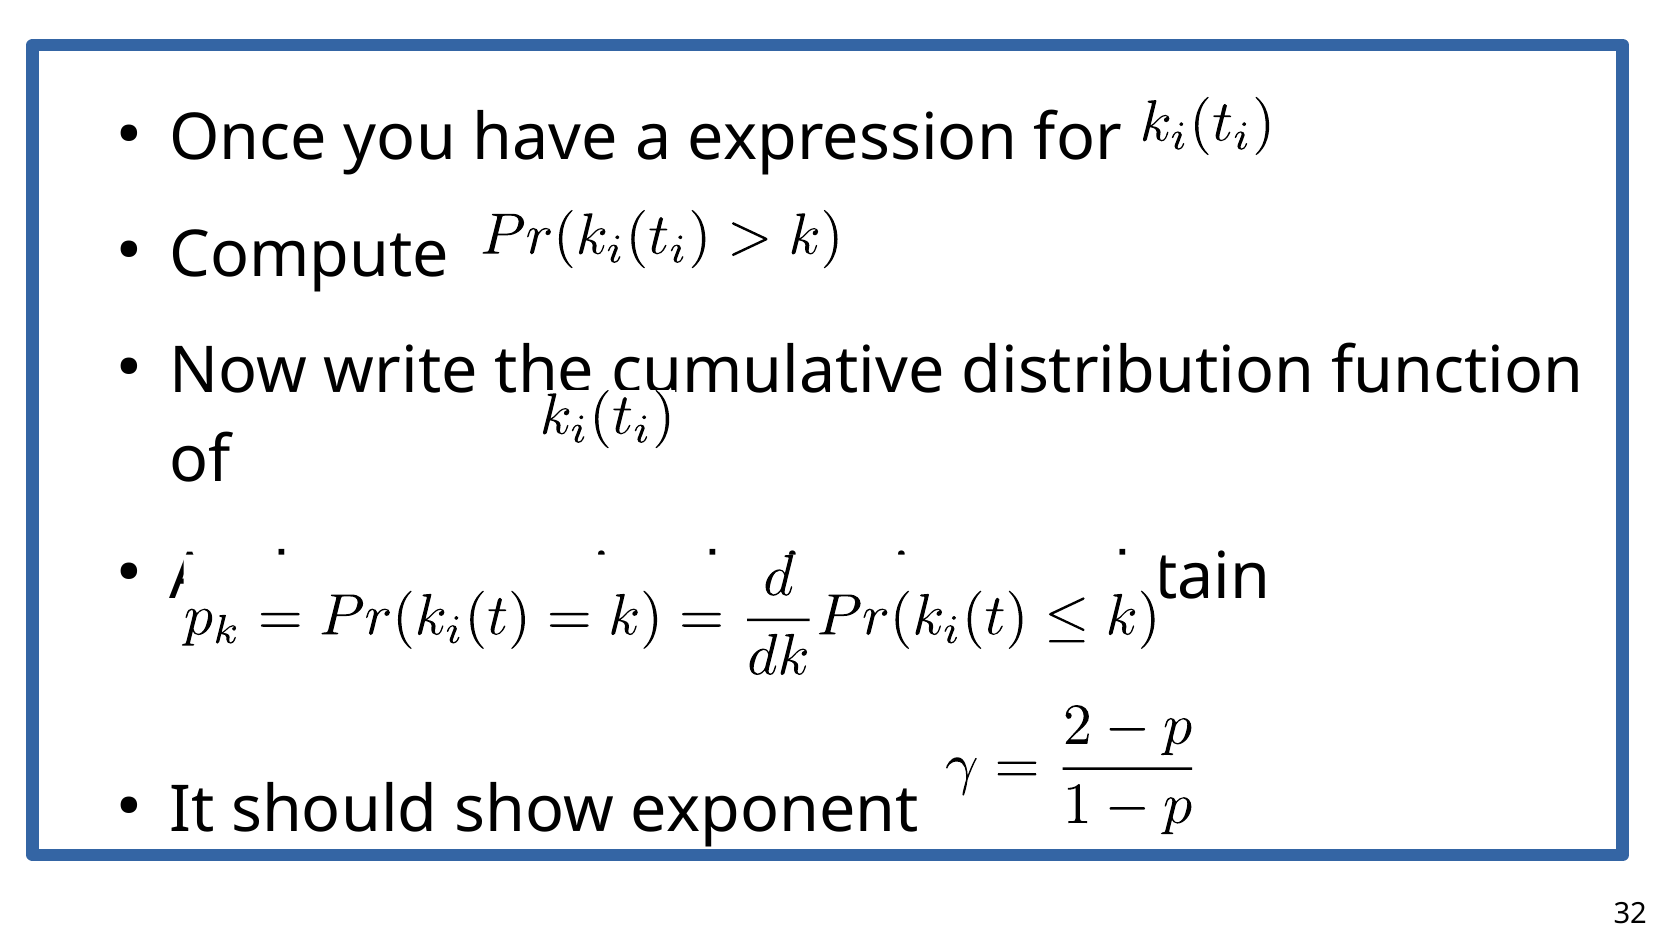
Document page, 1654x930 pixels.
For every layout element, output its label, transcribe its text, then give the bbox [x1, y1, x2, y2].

text_box [480, 209, 844, 269]
text_box [1139, 96, 1276, 156]
text_box [539, 390, 676, 449]
text_box [181, 554, 1161, 676]
text_box [945, 705, 1193, 835]
list Once you have a expression for Compute Now write the cumulative distribution function of And compute its derivative to obtain It should show exponent [100, 90, 1588, 849]
